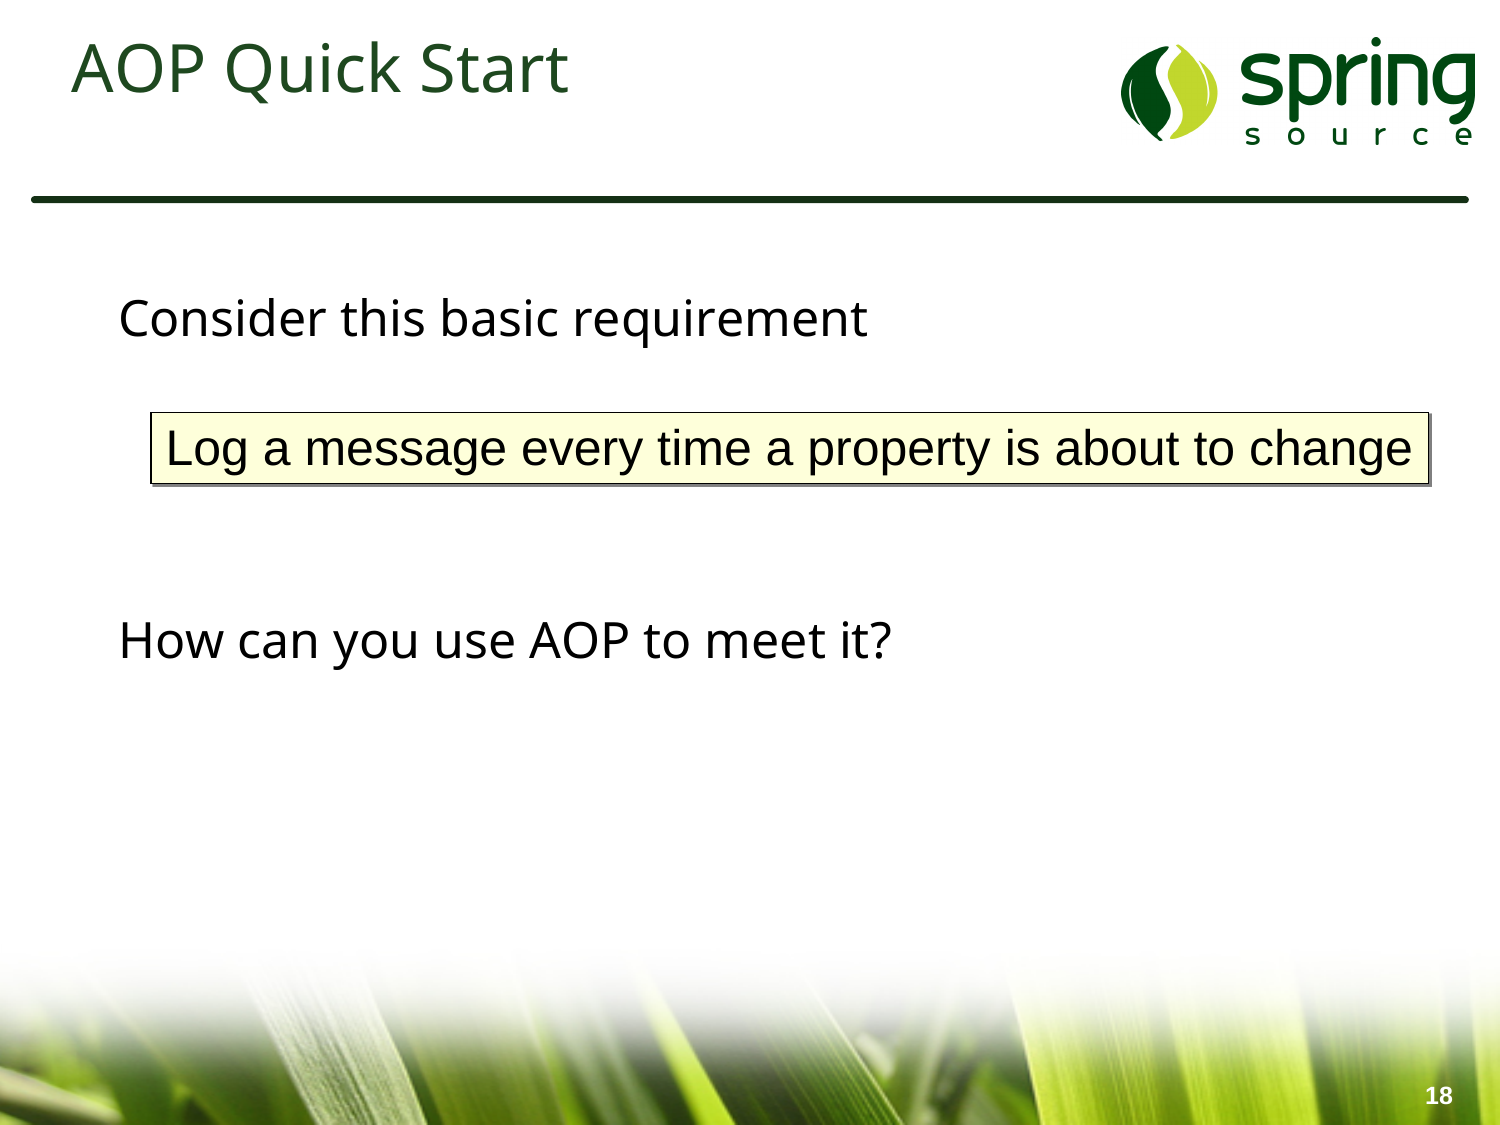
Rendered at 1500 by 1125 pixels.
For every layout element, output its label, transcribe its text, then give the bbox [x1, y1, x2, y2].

title AOP Quick Start [56, 13, 1089, 176]
picture [1121, 37, 1475, 145]
list Consider this basic requirement How can you use AOP to meet it? [103, 275, 1394, 938]
text_box Log a message every time a property is about to change [150, 412, 1429, 484]
picture [0, 944, 1500, 1125]
